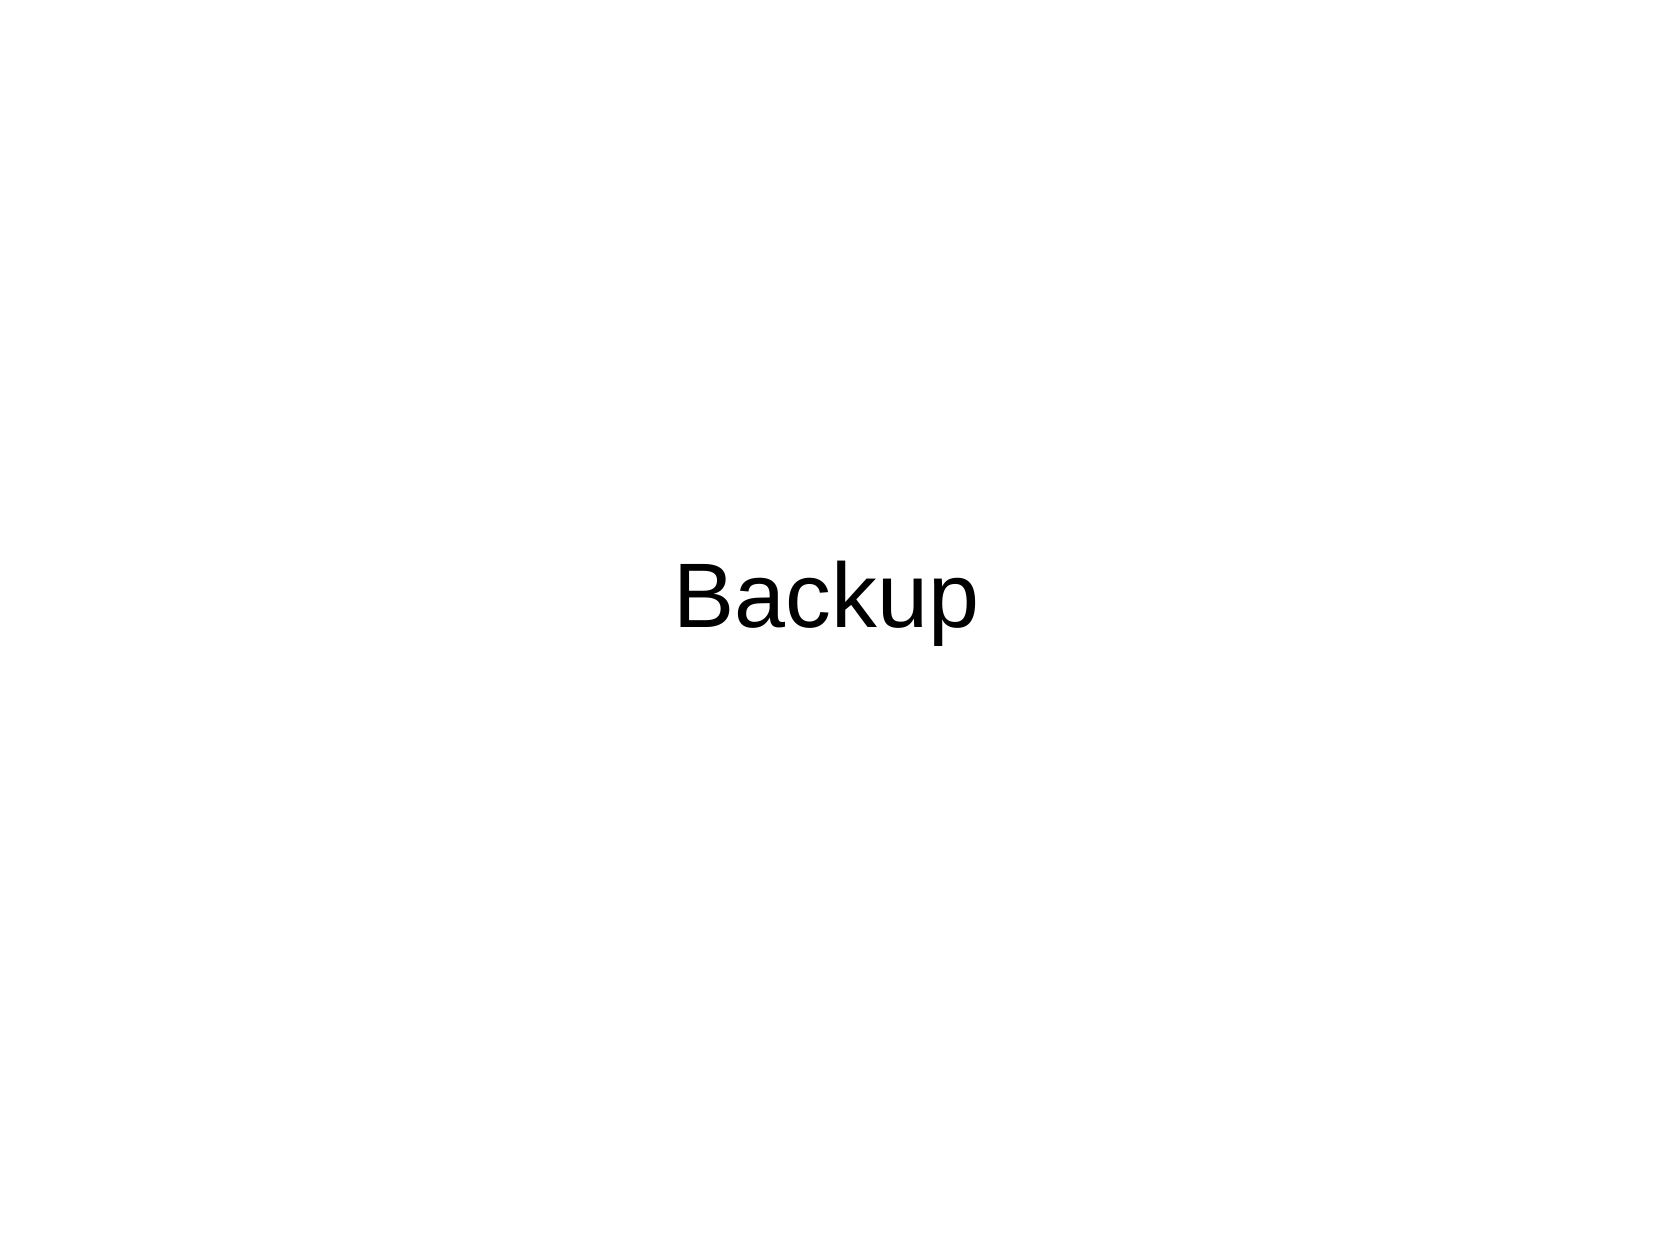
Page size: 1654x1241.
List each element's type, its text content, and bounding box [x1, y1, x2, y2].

title Backup [82, 492, 1571, 700]
